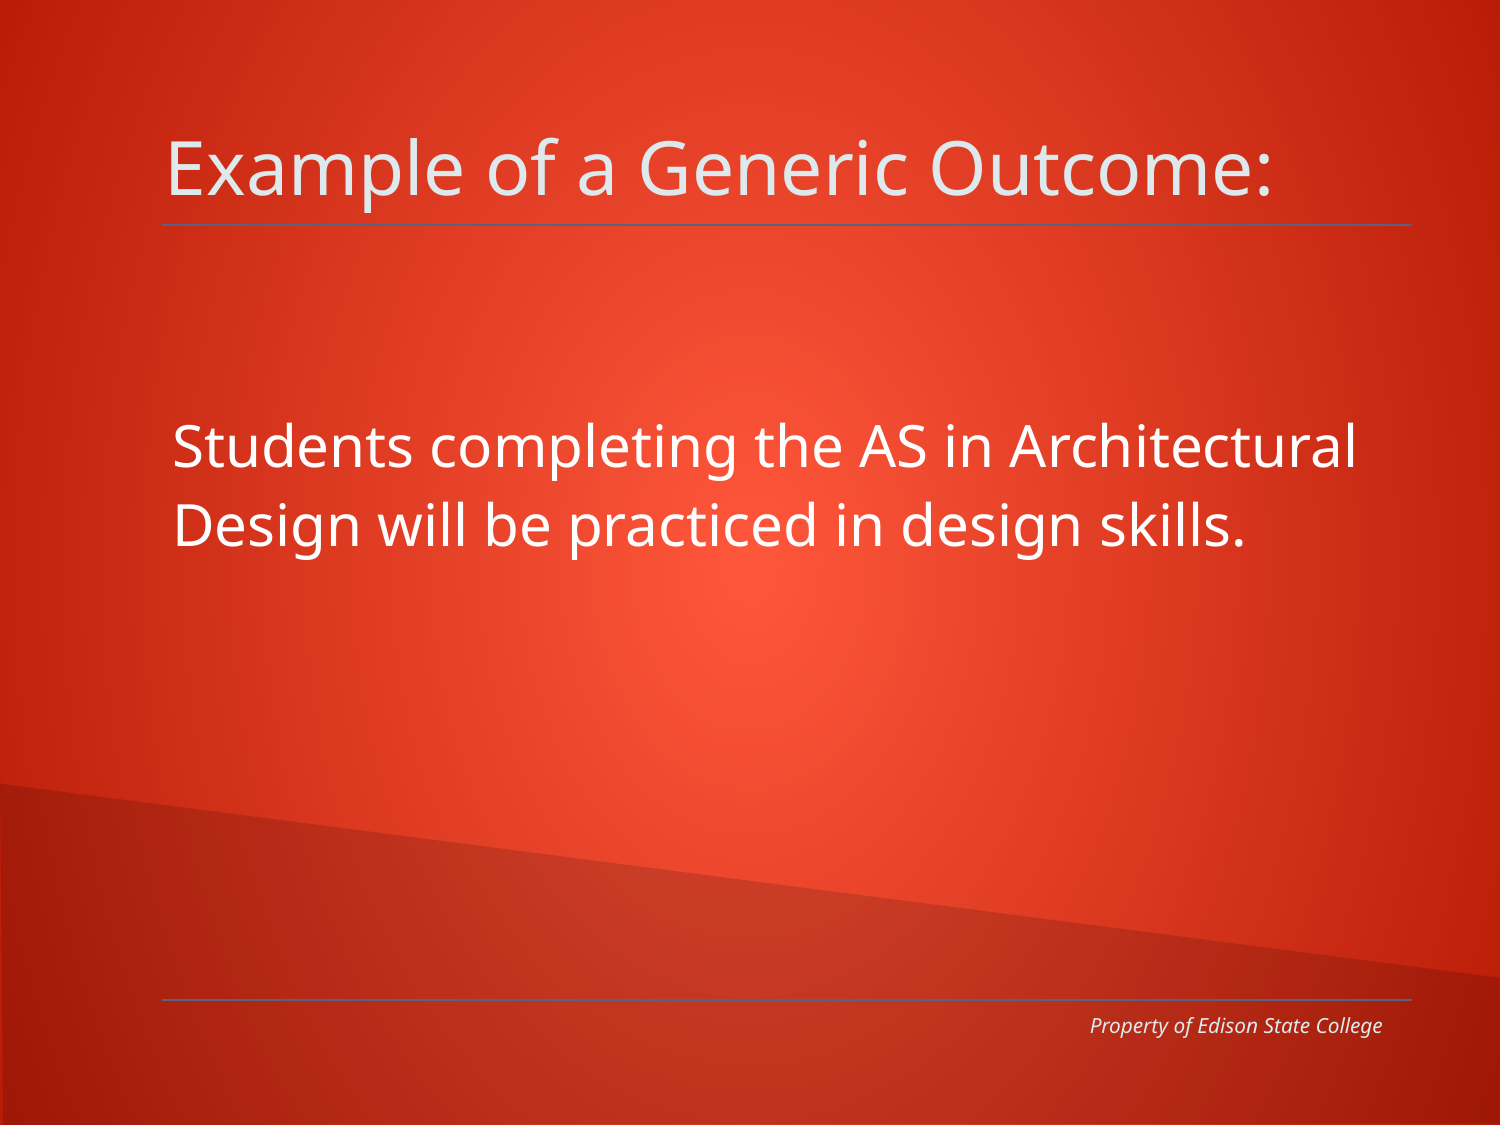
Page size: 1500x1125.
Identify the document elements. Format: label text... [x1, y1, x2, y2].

list Students completing the AS in Architectural Design will be practiced in design skills. [112, 237, 1425, 988]
title Example of a Generic Outcome: [150, 45, 1425, 233]
footer Property of Edison State College [1074, 987, 1463, 1063]
